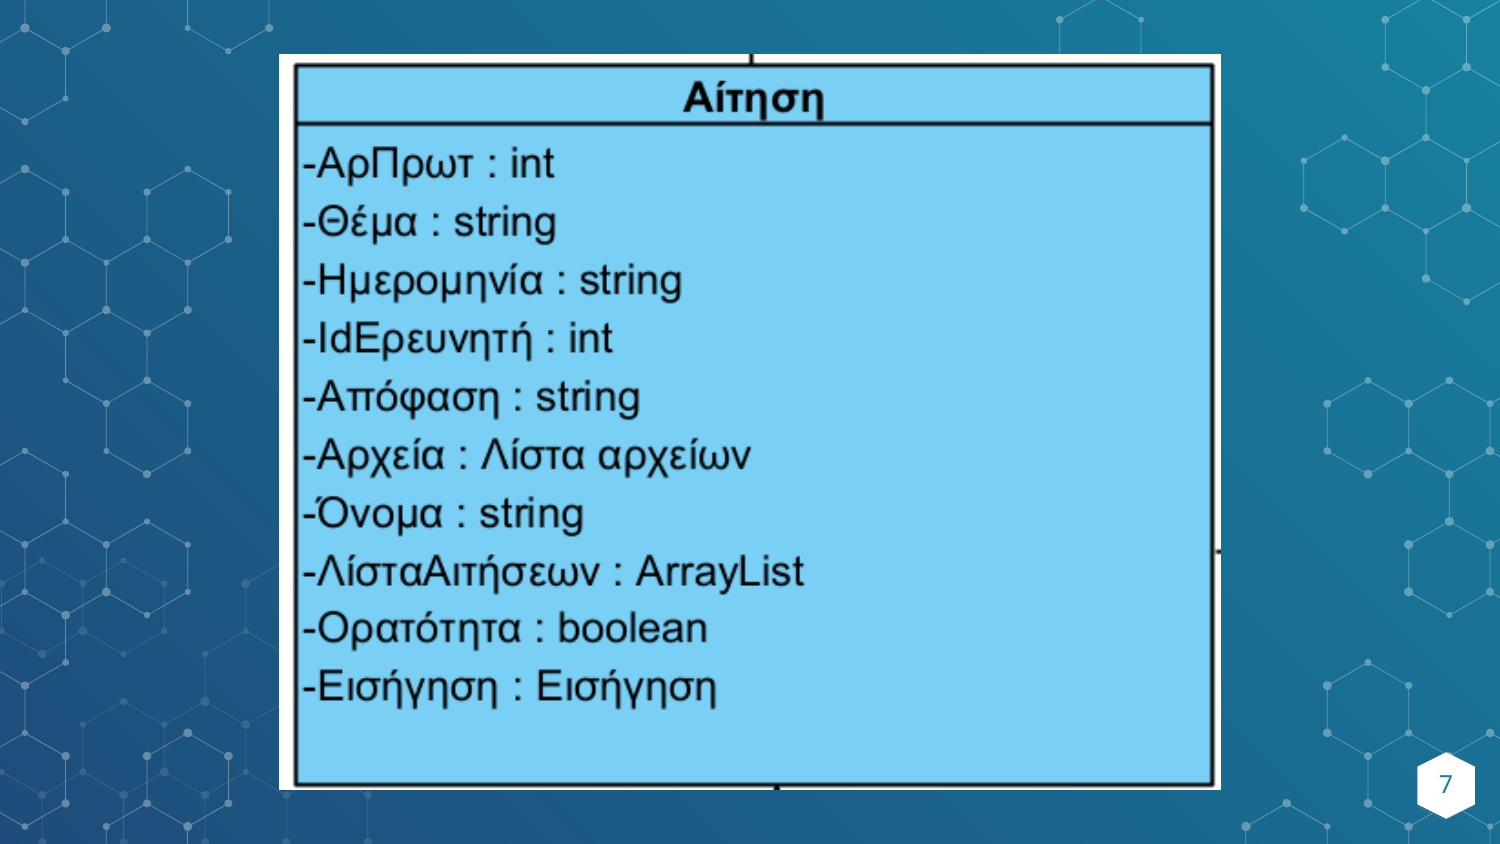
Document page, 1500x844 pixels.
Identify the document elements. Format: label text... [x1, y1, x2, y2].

slide_number <αριθμός> [1417, 752, 1475, 819]
picture [279, 54, 1221, 790]
